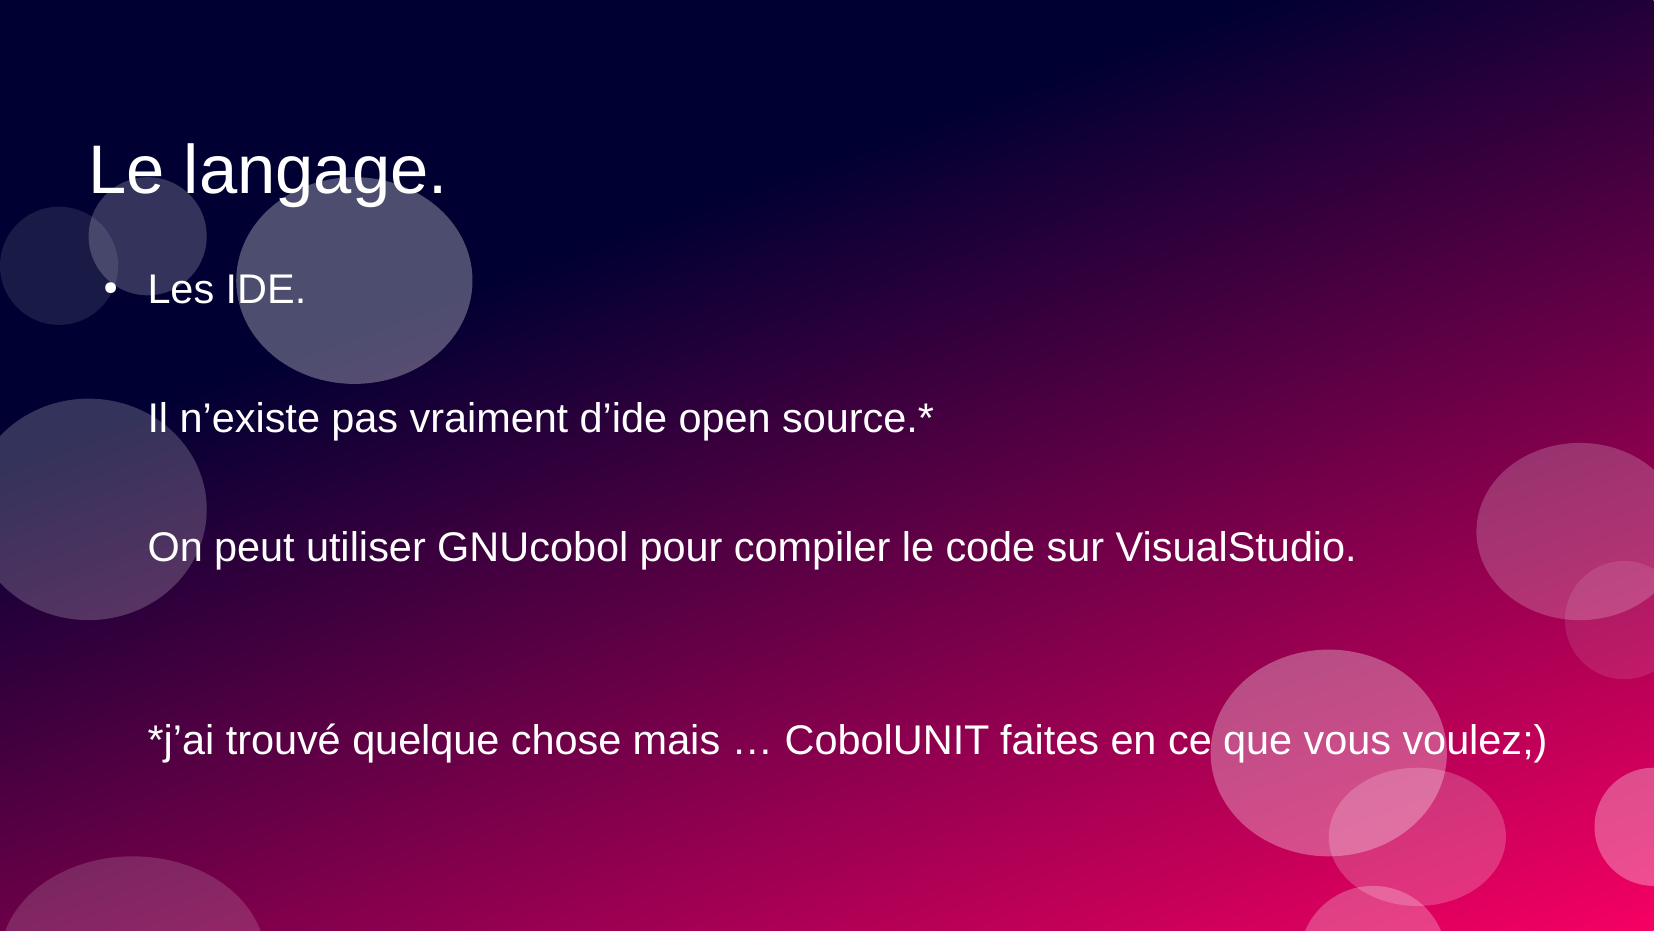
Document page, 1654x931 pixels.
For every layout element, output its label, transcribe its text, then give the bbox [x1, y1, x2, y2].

title Le langage. [88, 88, 1565, 251]
list Les IDE. Il n’existe pas vraiment d’ide open source.* On peut utiliser GNUcobol pour compiler le code sur VisualStudio. *j’ai trouvé quelque chose mais … CobolUNIT faites en ce que vous voulez;) [88, 265, 1565, 768]
